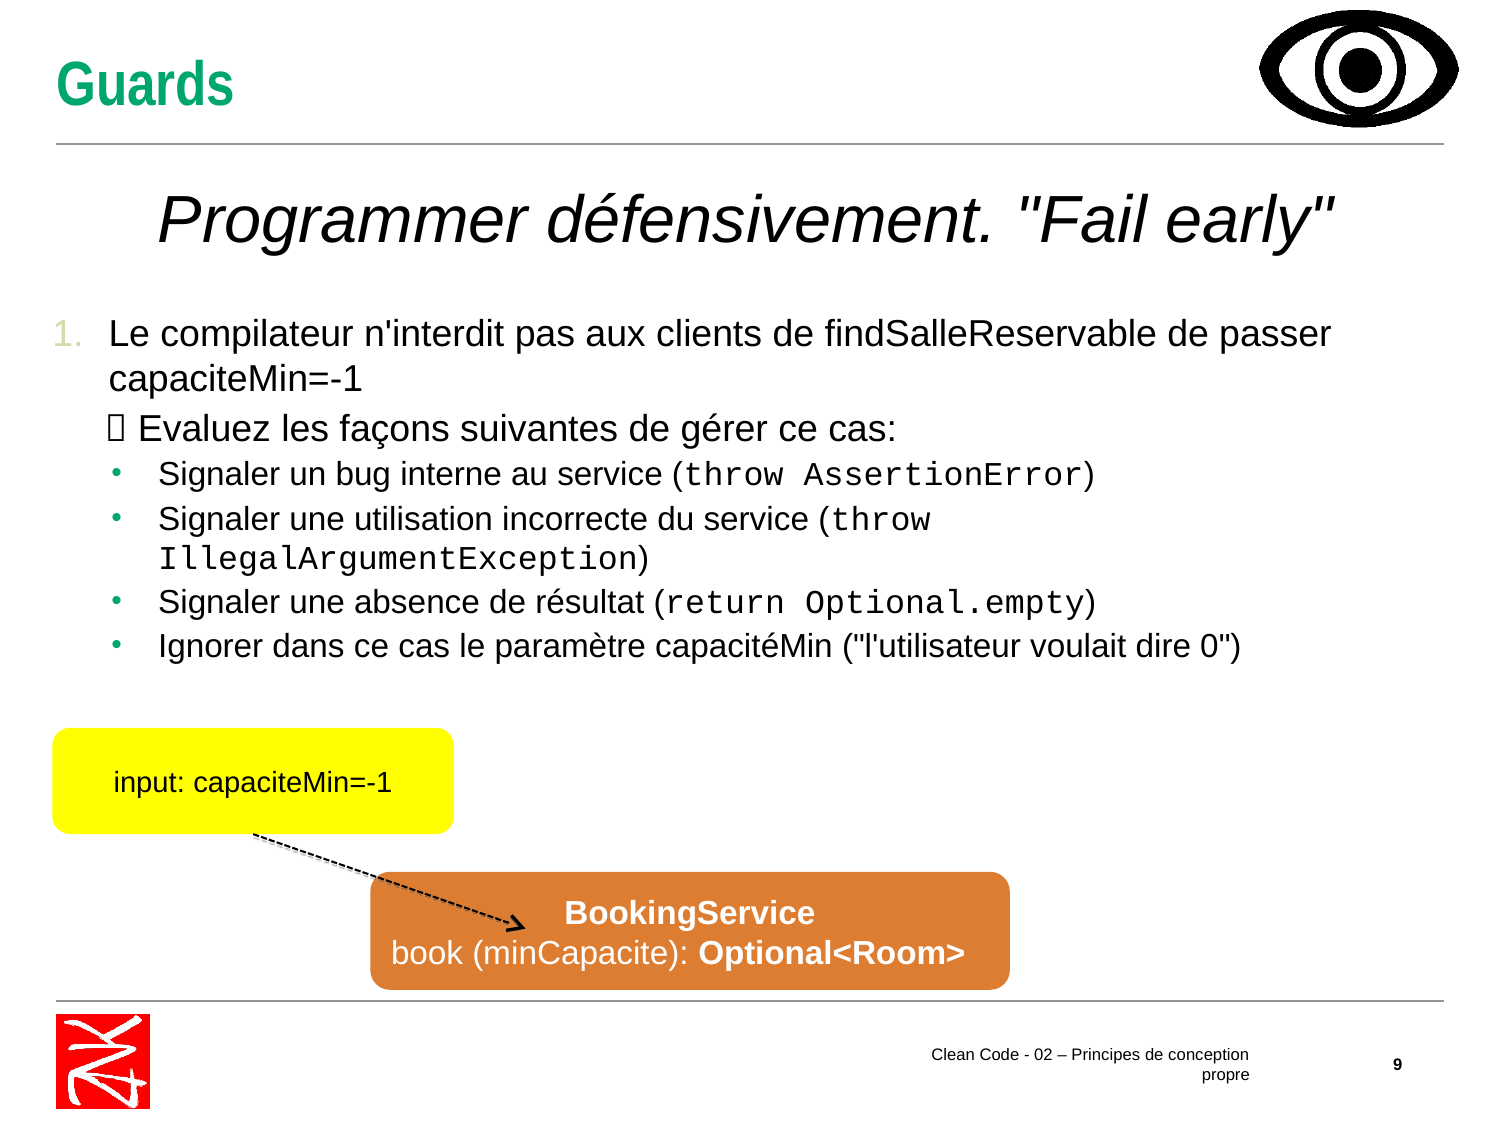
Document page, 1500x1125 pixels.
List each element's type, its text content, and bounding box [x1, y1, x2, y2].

list Programmer défensivement. "Fail early" Le compilateur n'interdit pas aux clients de findSalleReservable de passer capaciteMin=-1  Evaluez les façons suivantes de gérer ce cas: Signaler un bug interne au service (throw AssertionError) Signaler une utilisation incorrecte du service (throw IllegalArgumentException) Signaler une absence de résultat (return Optional.empty) Ignorer dans ce cas le paramètre capacitéMin ("l'utilisateur voulait dire 0") [52, 175, 1441, 728]
text_box BookingService book (minCapacite): Optional<Room> [370, 871, 1010, 990]
slide_number <number> [1372, 1049, 1403, 1079]
picture [55, 1014, 151, 1109]
picture [1247, 0, 1473, 193]
title Guards [56, 18, 1247, 142]
text_box input: capaciteMin=-1 [52, 728, 454, 835]
footer Clean Code - 02 – Principes de conception propre [919, 1049, 1250, 1079]
